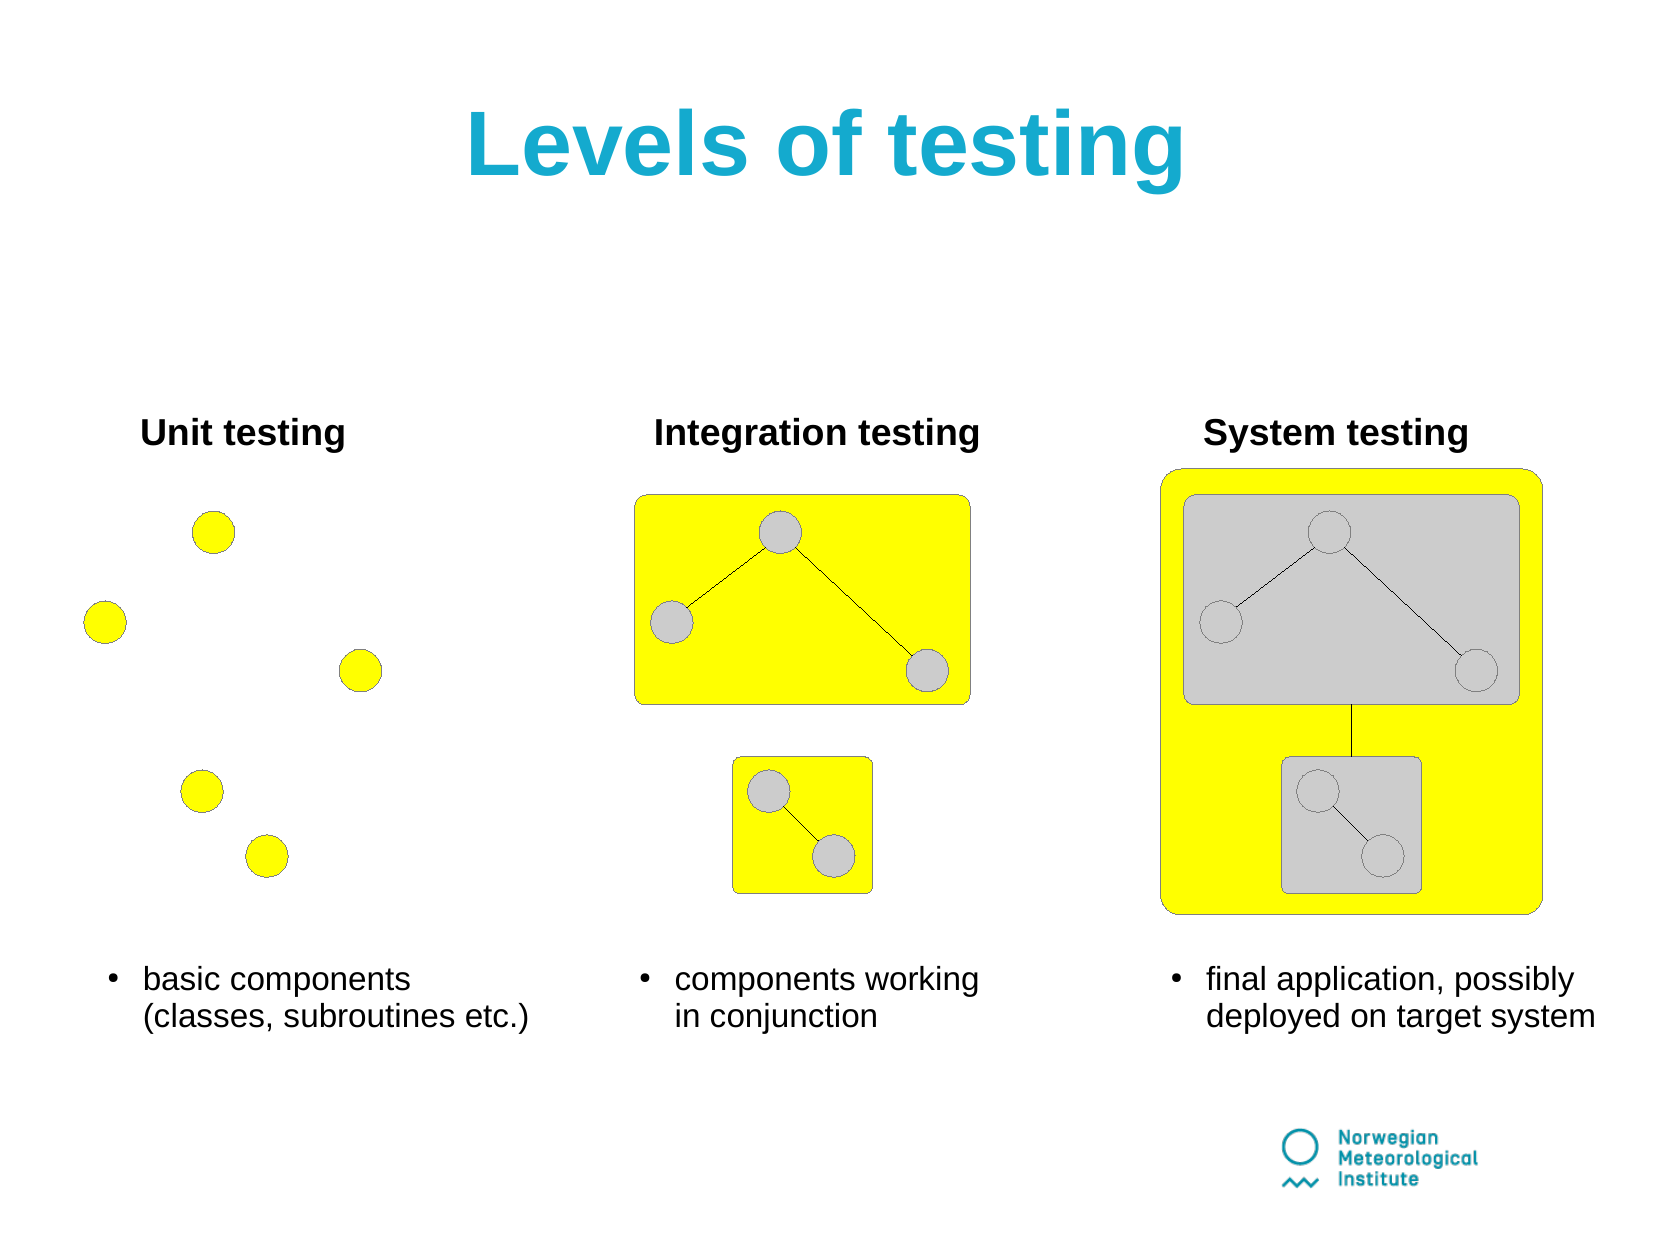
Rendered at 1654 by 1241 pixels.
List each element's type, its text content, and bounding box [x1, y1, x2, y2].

text_box components working in conjunction [624, 953, 995, 1043]
text_box [339, 649, 382, 692]
text_box [83, 600, 127, 644]
text_box [732, 756, 873, 894]
picture [1236, 1089, 1653, 1241]
text_box [1160, 468, 1543, 915]
text_box [245, 834, 289, 878]
text_box [192, 511, 235, 554]
text_box [180, 769, 224, 813]
title Levels of testing [160, 91, 1494, 196]
text_box [634, 494, 971, 705]
text_box basic components (classes, subroutines etc.) [92, 953, 546, 1043]
text_box Integration testing [639, 403, 997, 461]
text_box Unit testing [125, 403, 362, 461]
text_box System testing [1188, 403, 1485, 461]
text_box final application, possibly deployed on target system [1155, 953, 1612, 1043]
